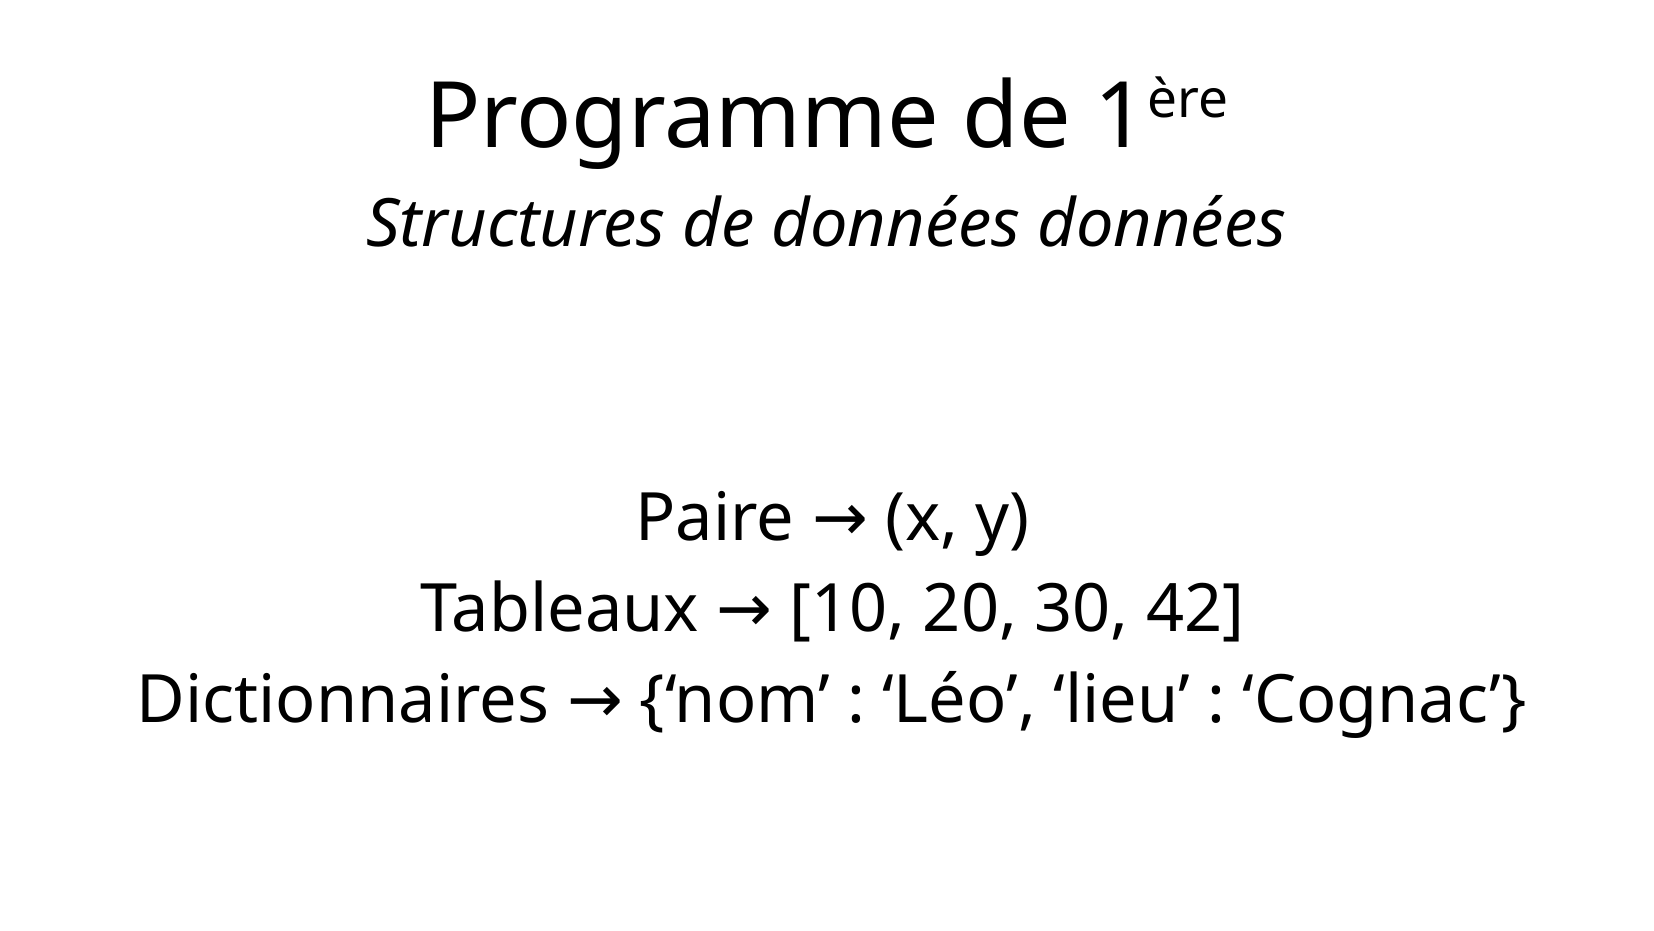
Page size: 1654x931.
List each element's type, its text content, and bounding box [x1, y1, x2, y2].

title Programme de 1ère Structures de données données [82, 49, 1571, 266]
subtitle Paire → (x, y) Tableaux → [10, 20, 30, 42] Dictionnaires → {‘nom’ : ‘Léo’, ‘lieu’ : ‘Cognac’} [88, 354, 1577, 857]
